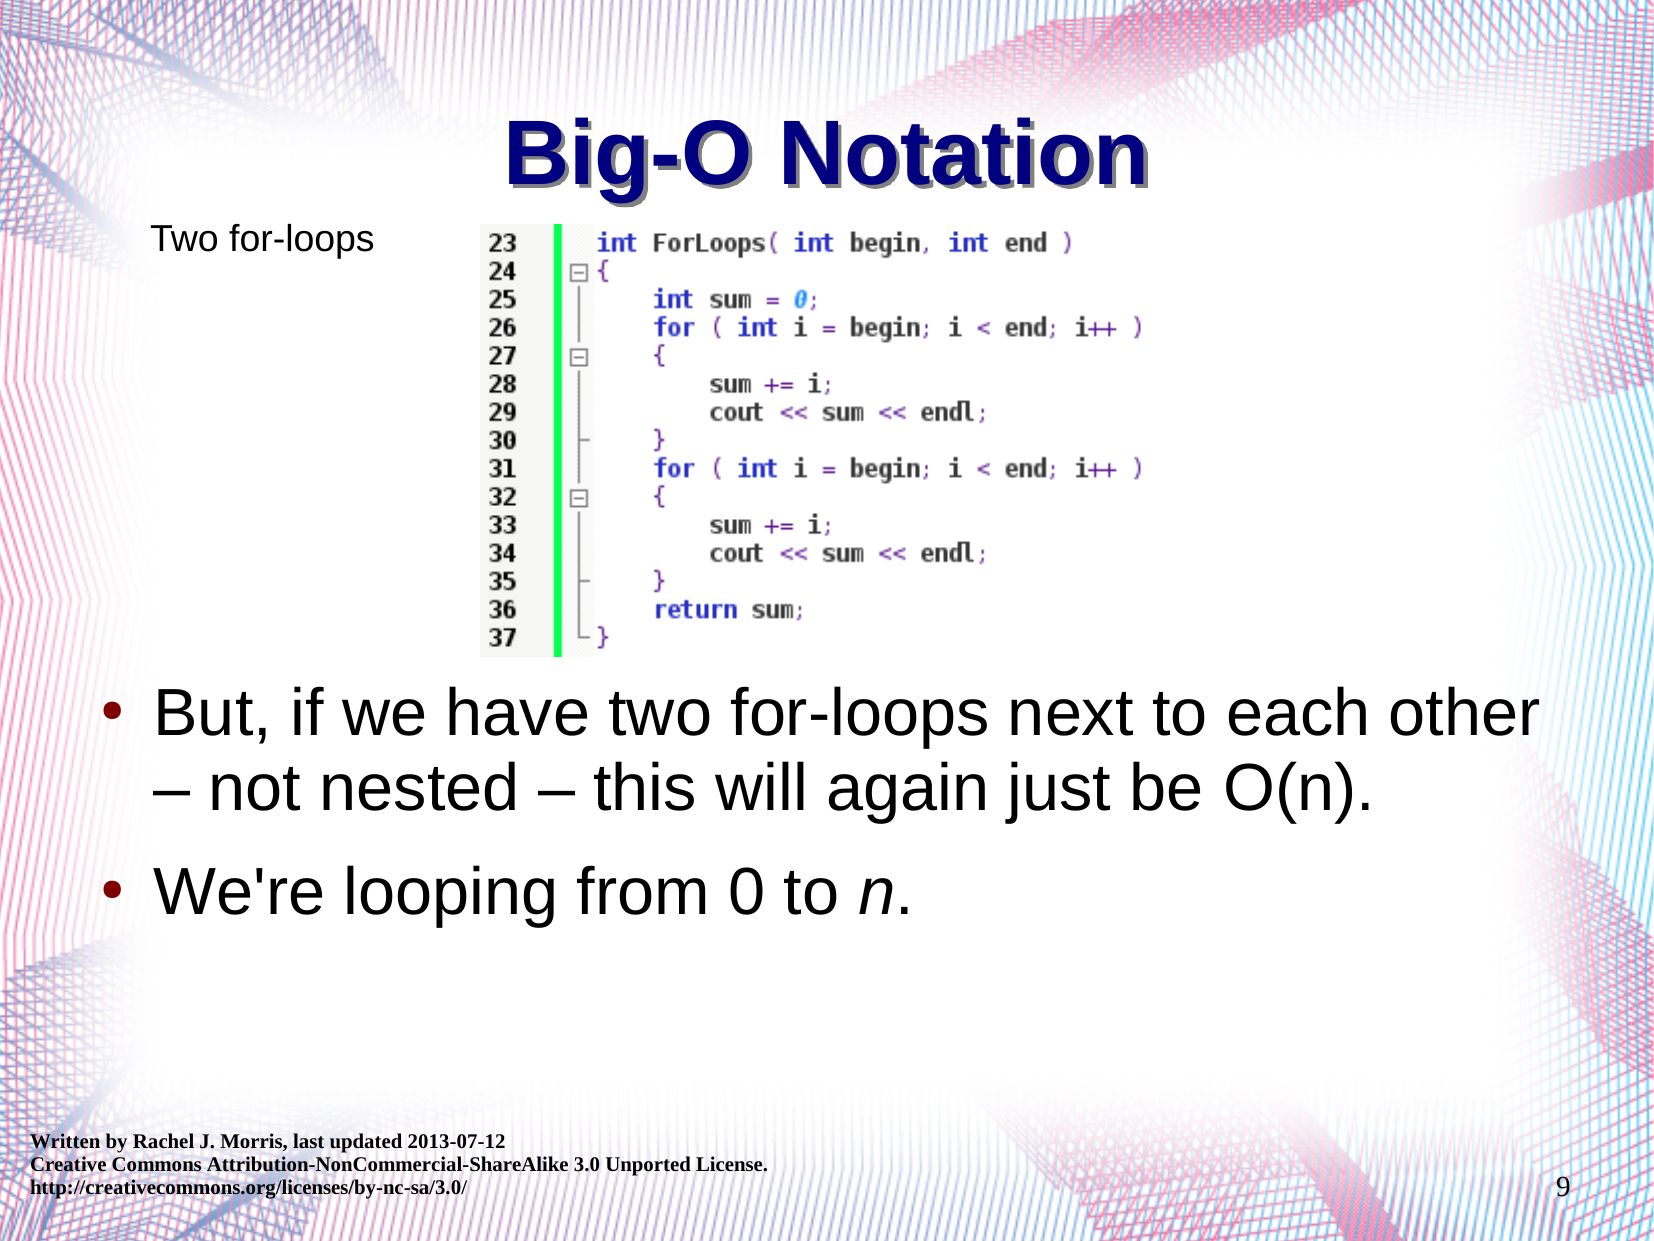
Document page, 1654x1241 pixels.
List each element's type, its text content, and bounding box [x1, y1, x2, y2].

text_box Two for-loops [120, 210, 406, 267]
title Big-O Notation [82, 49, 1571, 257]
list But, if we have two for-loops next to each other – not nested – this will again just be O(n). We're looping from 0 to n. [82, 675, 1571, 1010]
picture [0, 0, 1654, 1241]
